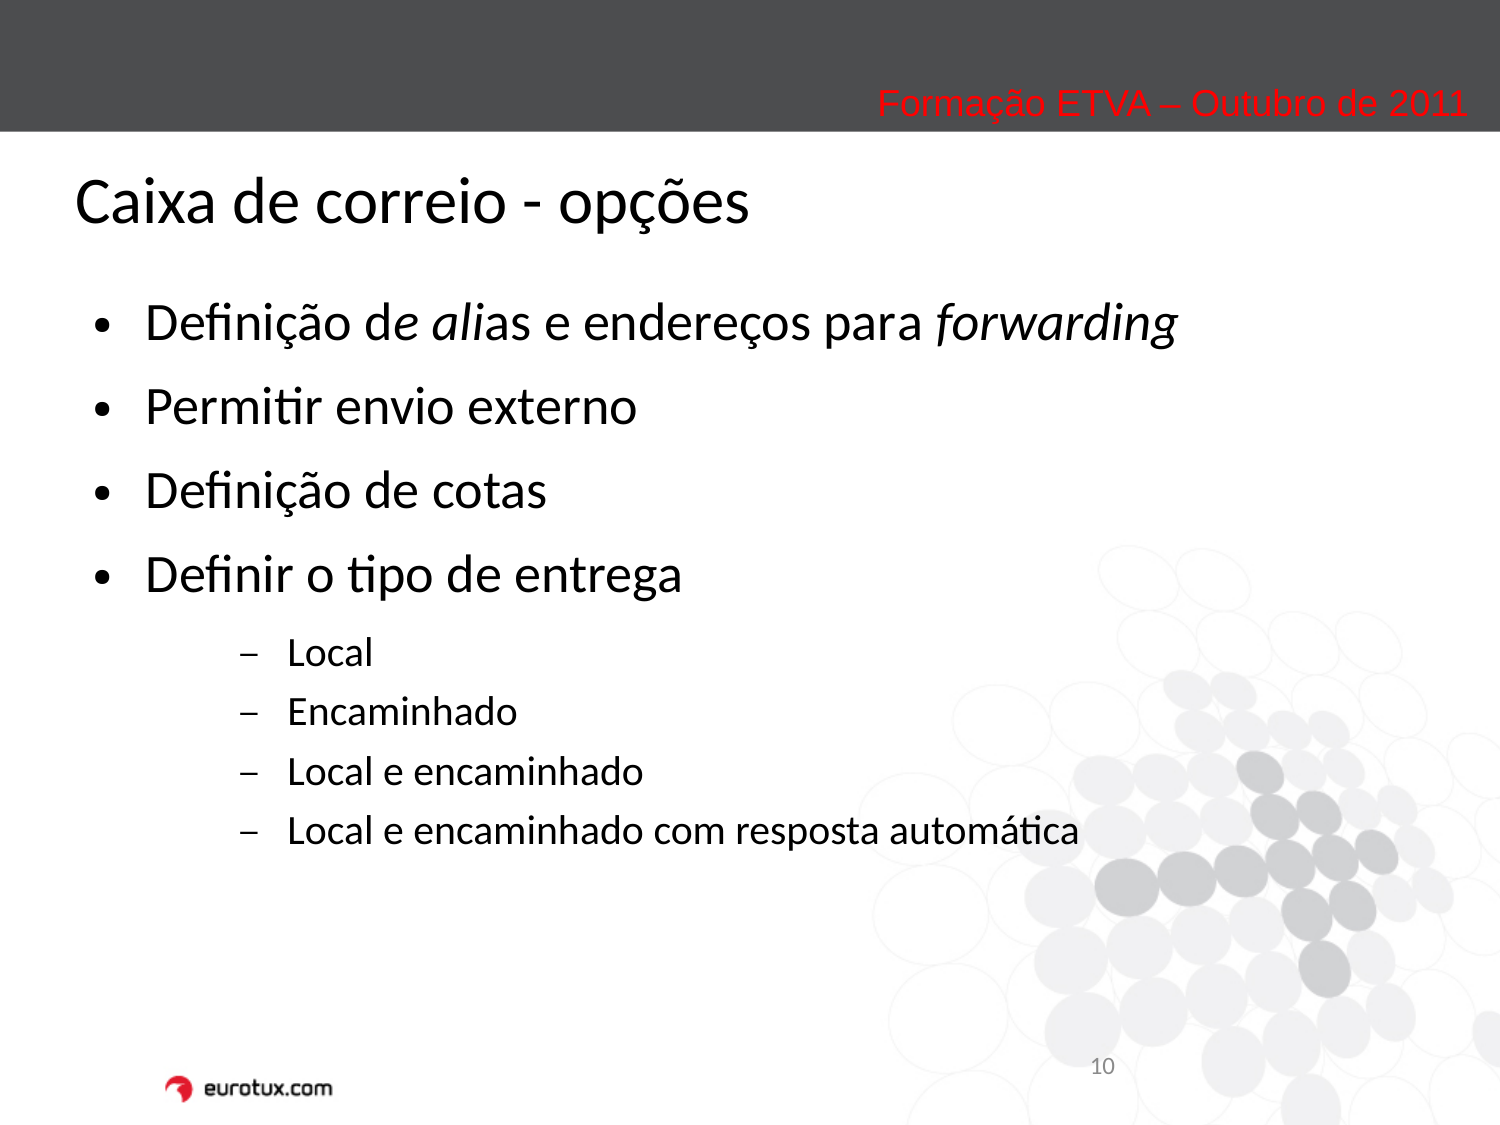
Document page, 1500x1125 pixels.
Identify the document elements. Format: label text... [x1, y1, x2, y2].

picture [0, 0, 1500, 1125]
list Definição de alias e endereços para forwarding Permitir envio externo Definição de cotas Definir o tipo de entrega Local Encaminhado Local e encaminhado Local e encaminhado com resposta automática [75, 299, 1425, 1043]
title Caixa de correio - opções [75, 112, 1425, 299]
